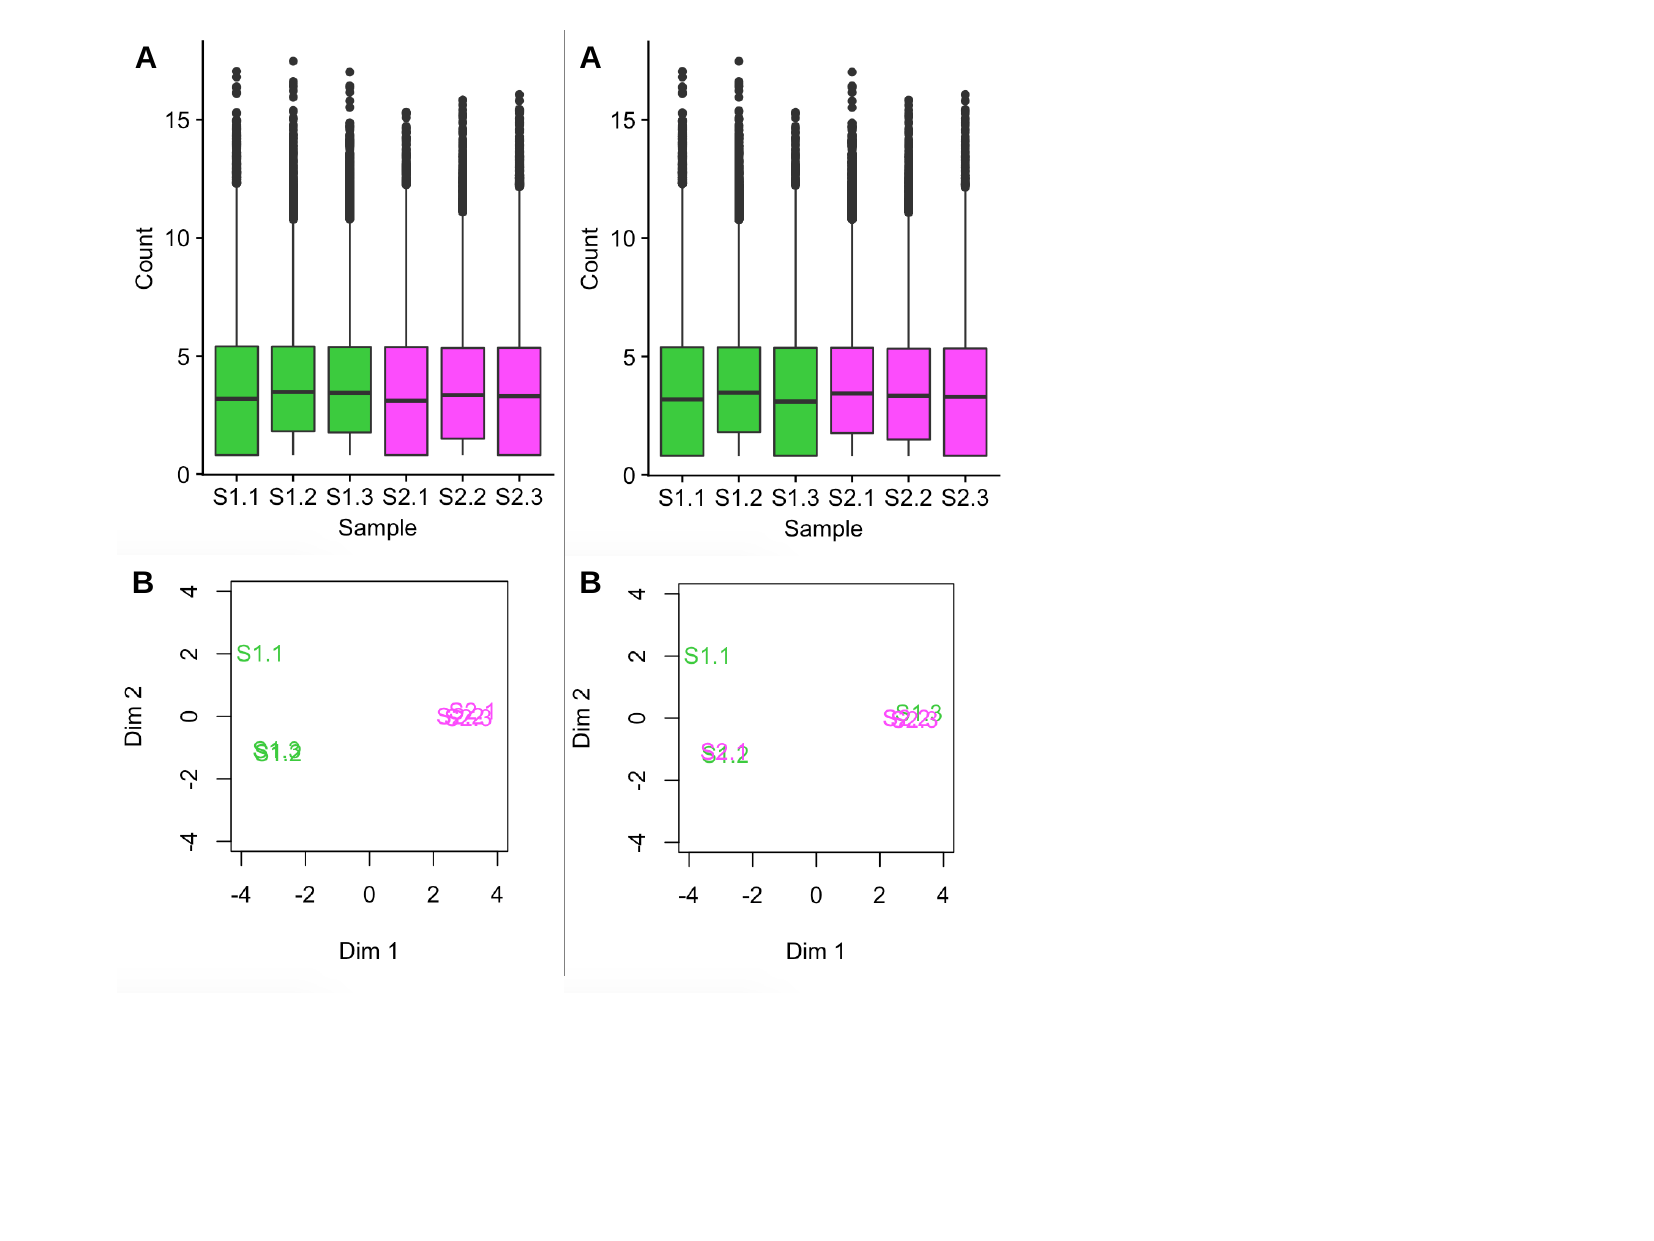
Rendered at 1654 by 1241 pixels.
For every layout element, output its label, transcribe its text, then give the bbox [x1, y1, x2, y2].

text_box A [120, 33, 166, 91]
text_box B [565, 558, 610, 616]
text_box A [565, 33, 610, 91]
text_box B [117, 558, 163, 616]
picture [117, 29, 1012, 993]
